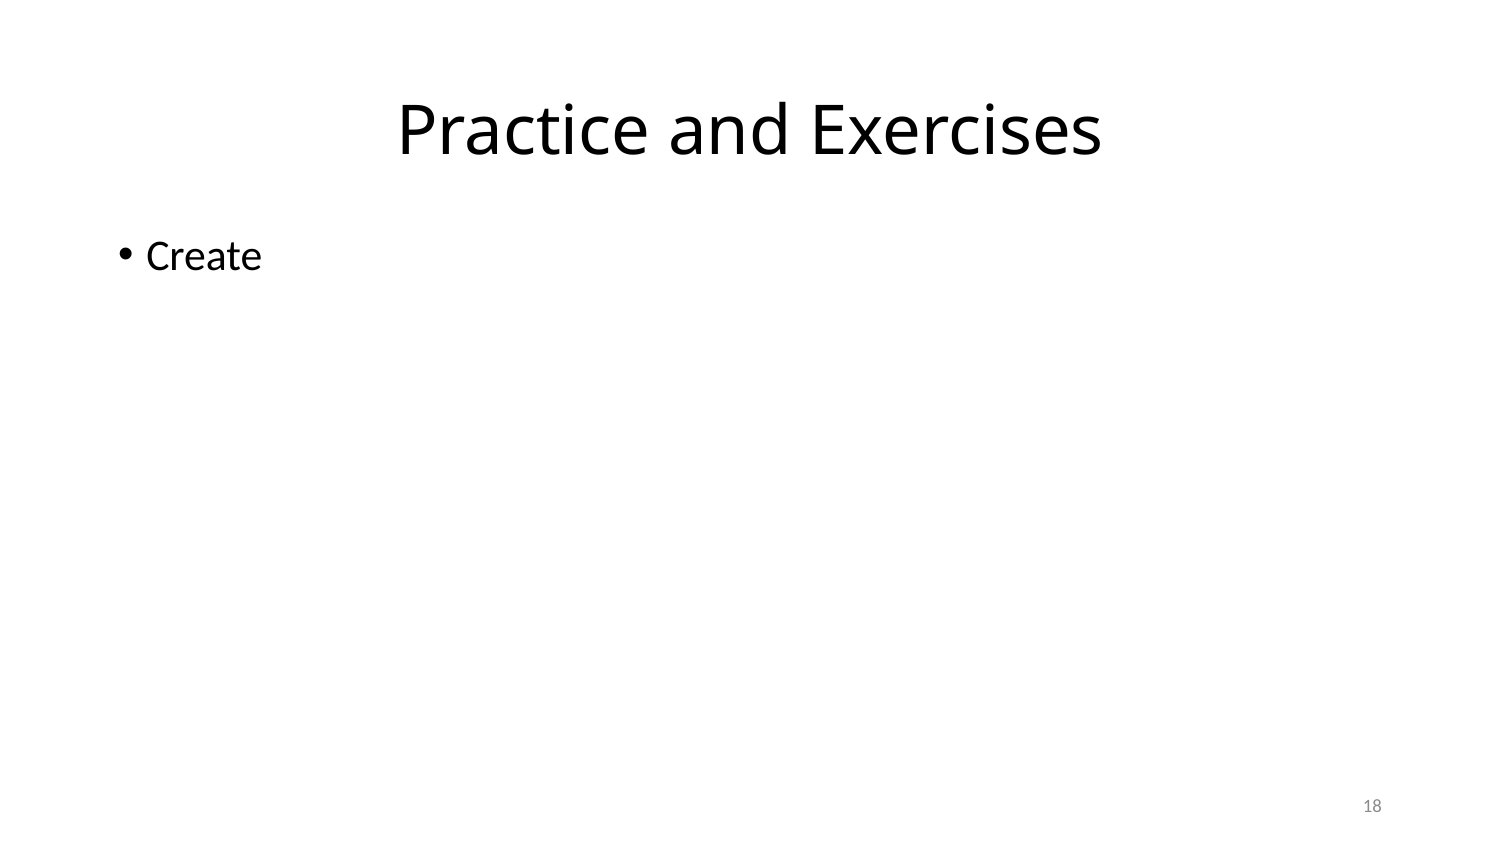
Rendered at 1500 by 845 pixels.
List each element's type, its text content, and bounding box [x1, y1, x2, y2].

title Practice and Exercises [103, 44, 1397, 209]
slide_number <number> [1059, 782, 1397, 828]
list Create [103, 224, 1397, 761]
